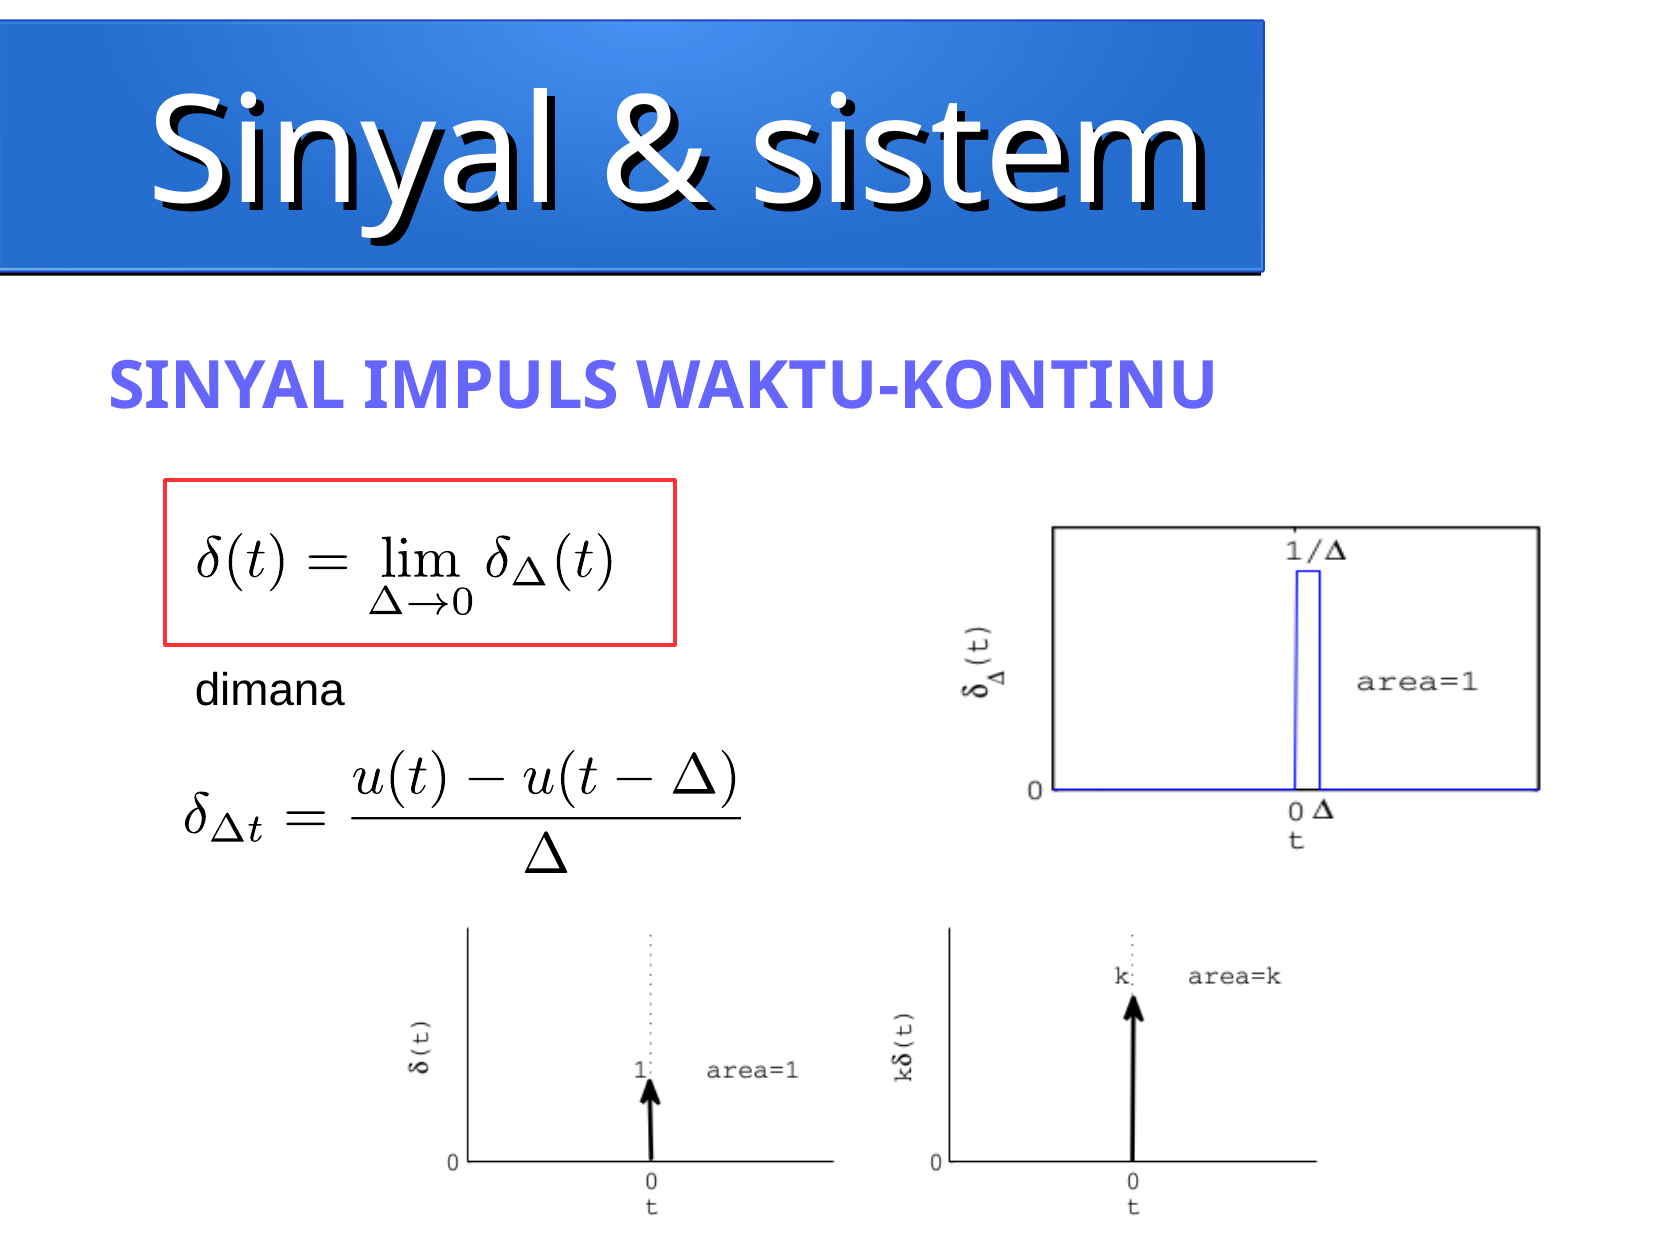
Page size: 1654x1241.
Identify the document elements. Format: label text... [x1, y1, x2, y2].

text_box [182, 750, 741, 873]
text_box [195, 533, 618, 616]
text_box SINYAL IMPULS WAKTU-KONTINU [93, 330, 1291, 421]
text_box Sinyal & sistem [147, 60, 1216, 229]
picture [930, 479, 1576, 871]
text_box dimana [180, 656, 361, 723]
picture [375, 896, 1332, 1241]
